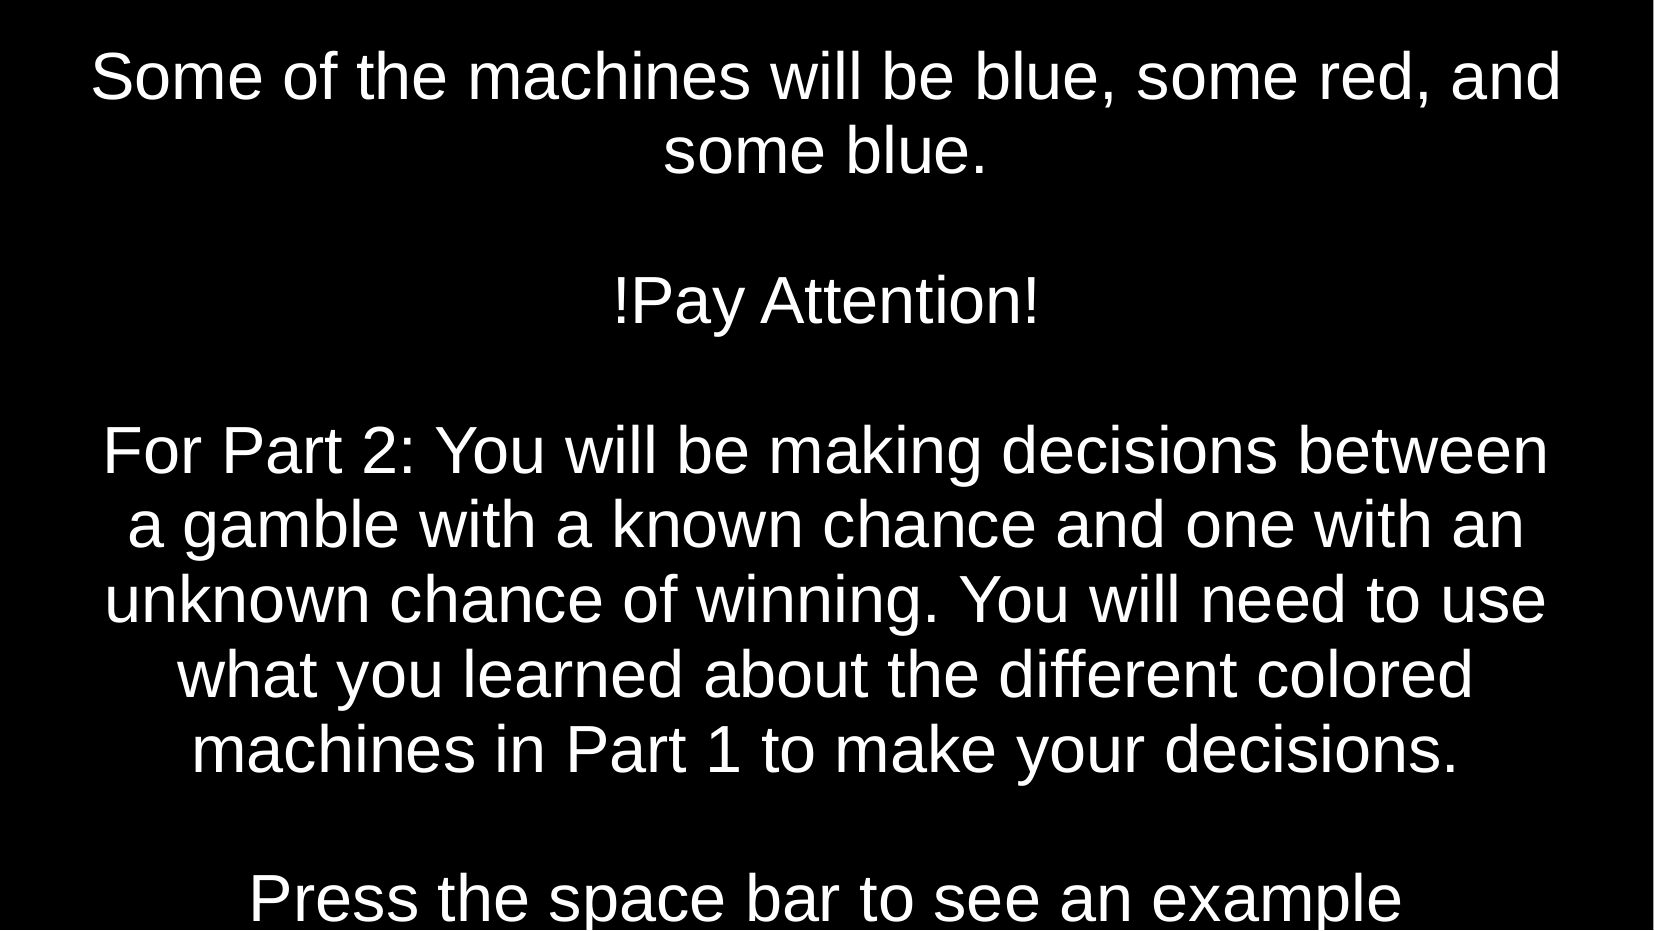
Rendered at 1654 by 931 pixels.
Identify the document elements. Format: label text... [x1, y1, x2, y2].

subtitle Some of the machines will be blue, some red, and some blue. !Pay Attention! For Part 2: You will be making decisions between a gamble with a known chance and one with an unknown chance of winning. You will need to use what you learned about the different colored machines in Part 1 to make your decisions. Press the space bar to see an example [82, 112, 1571, 863]
